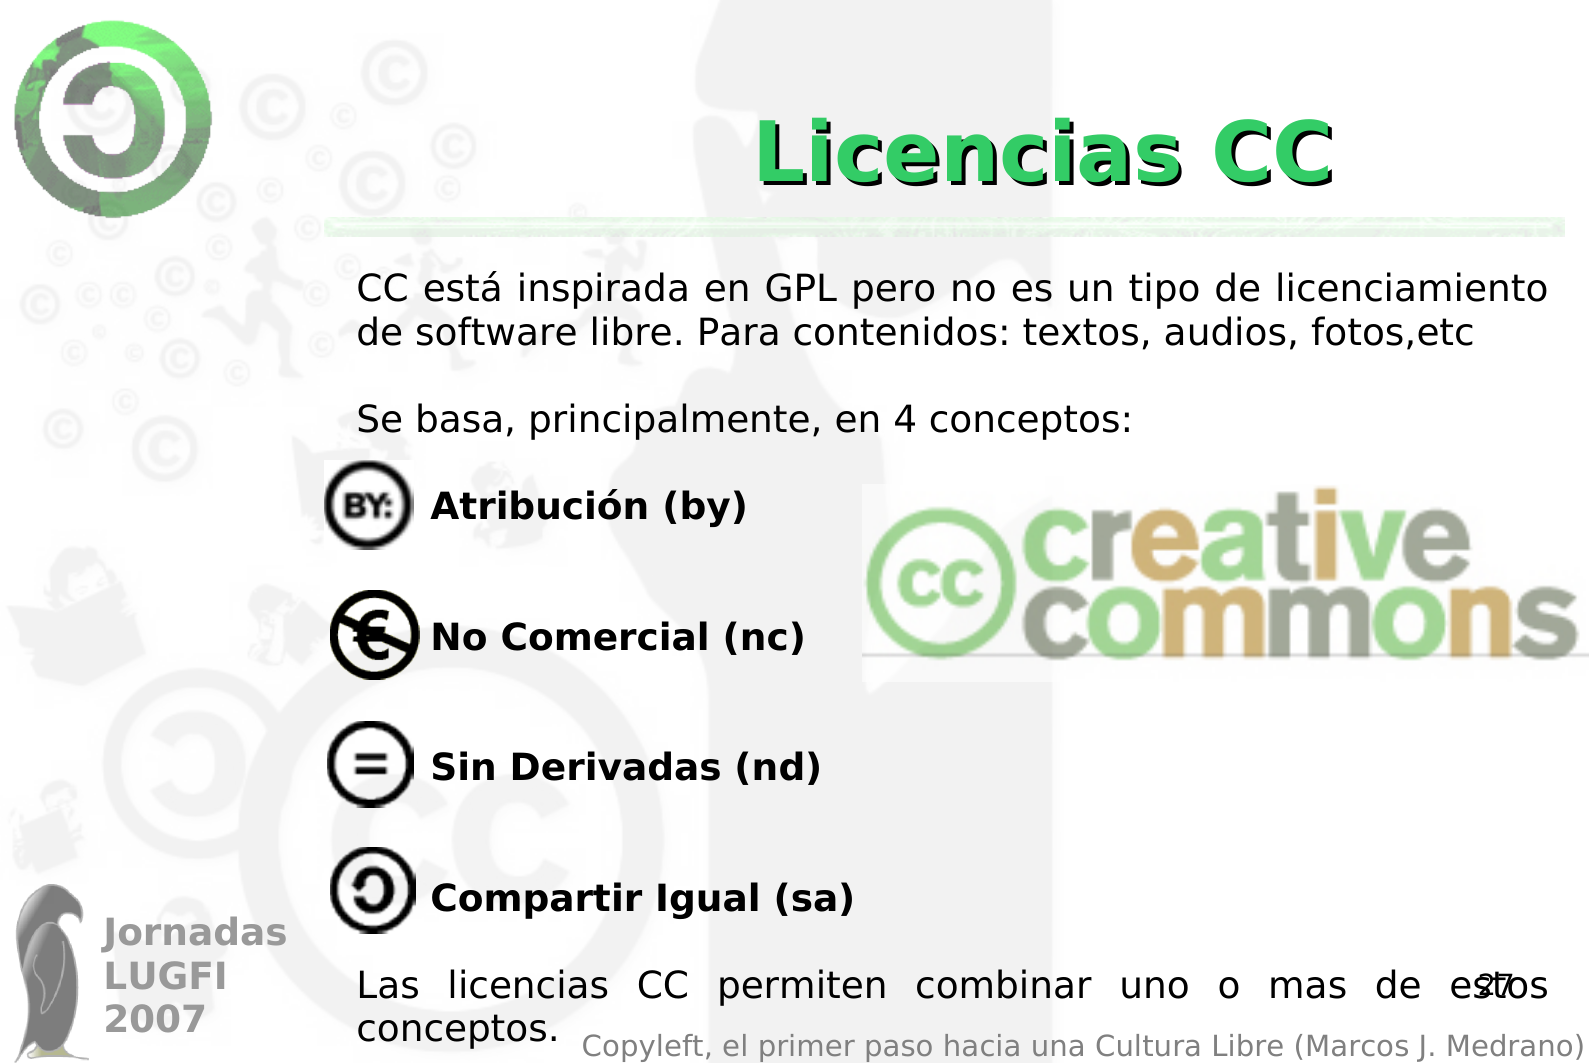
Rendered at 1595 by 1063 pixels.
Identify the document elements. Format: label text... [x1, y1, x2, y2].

text_box CC está inspirada en GPL pero no es un tipo de licenciamiento de software libre. Para contenidos: textos, audios, fotos,etc Se basa, principalmente, en 4 conceptos: Atribución (by) No Comercial (nc) Sin Derivadas (nd) Compartir Igual (sa) Las licencias CC permiten combinar uno o mas de estos conceptos. [341, 259, 1565, 1059]
text_box Licencias CC [738, 96, 1577, 215]
picture [330, 847, 416, 934]
picture [327, 721, 414, 808]
picture [330, 590, 420, 680]
picture [324, 460, 414, 550]
picture [862, 484, 1589, 682]
